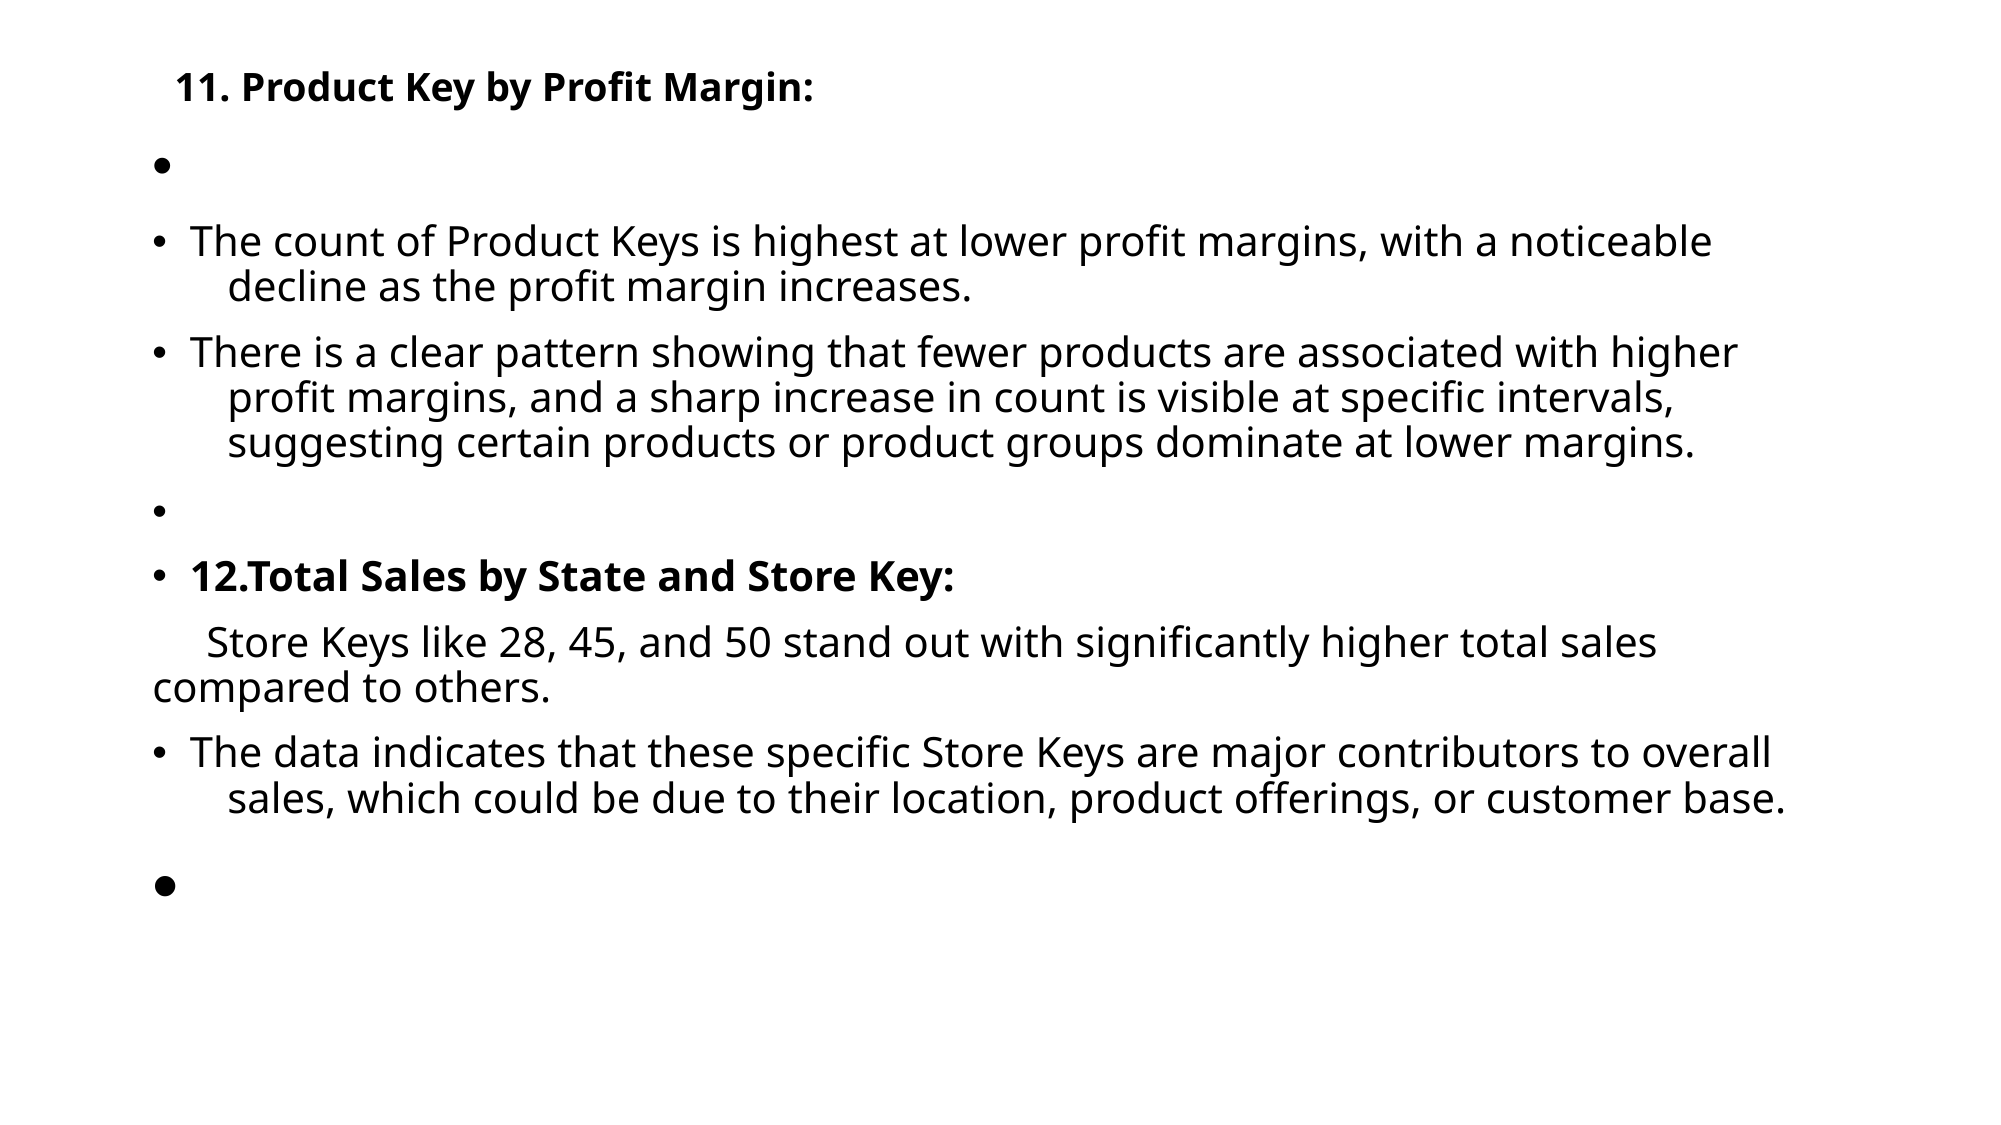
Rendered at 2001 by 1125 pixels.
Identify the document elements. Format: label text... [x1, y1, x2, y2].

list The count of Product Keys is highest at lower profit margins, with a noticeable decline as the profit margin increases. There is a clear pattern showing that fewer products are associated with higher profit margins, and a sharp increase in count is visible at specific intervals, suggesting certain products or product groups dominate at lower margins. 12.Total Sales by State and Store Key: Store Keys like 28, 45, and 50 stand out with significantly higher total sales compared to others. The data indicates that these specific Store Keys are major contributors to overall sales, which could be due to their location, product offerings, or customer base. [137, 122, 1863, 1014]
title 11. Product Key by Profit Margin: [159, 59, 1863, 122]
